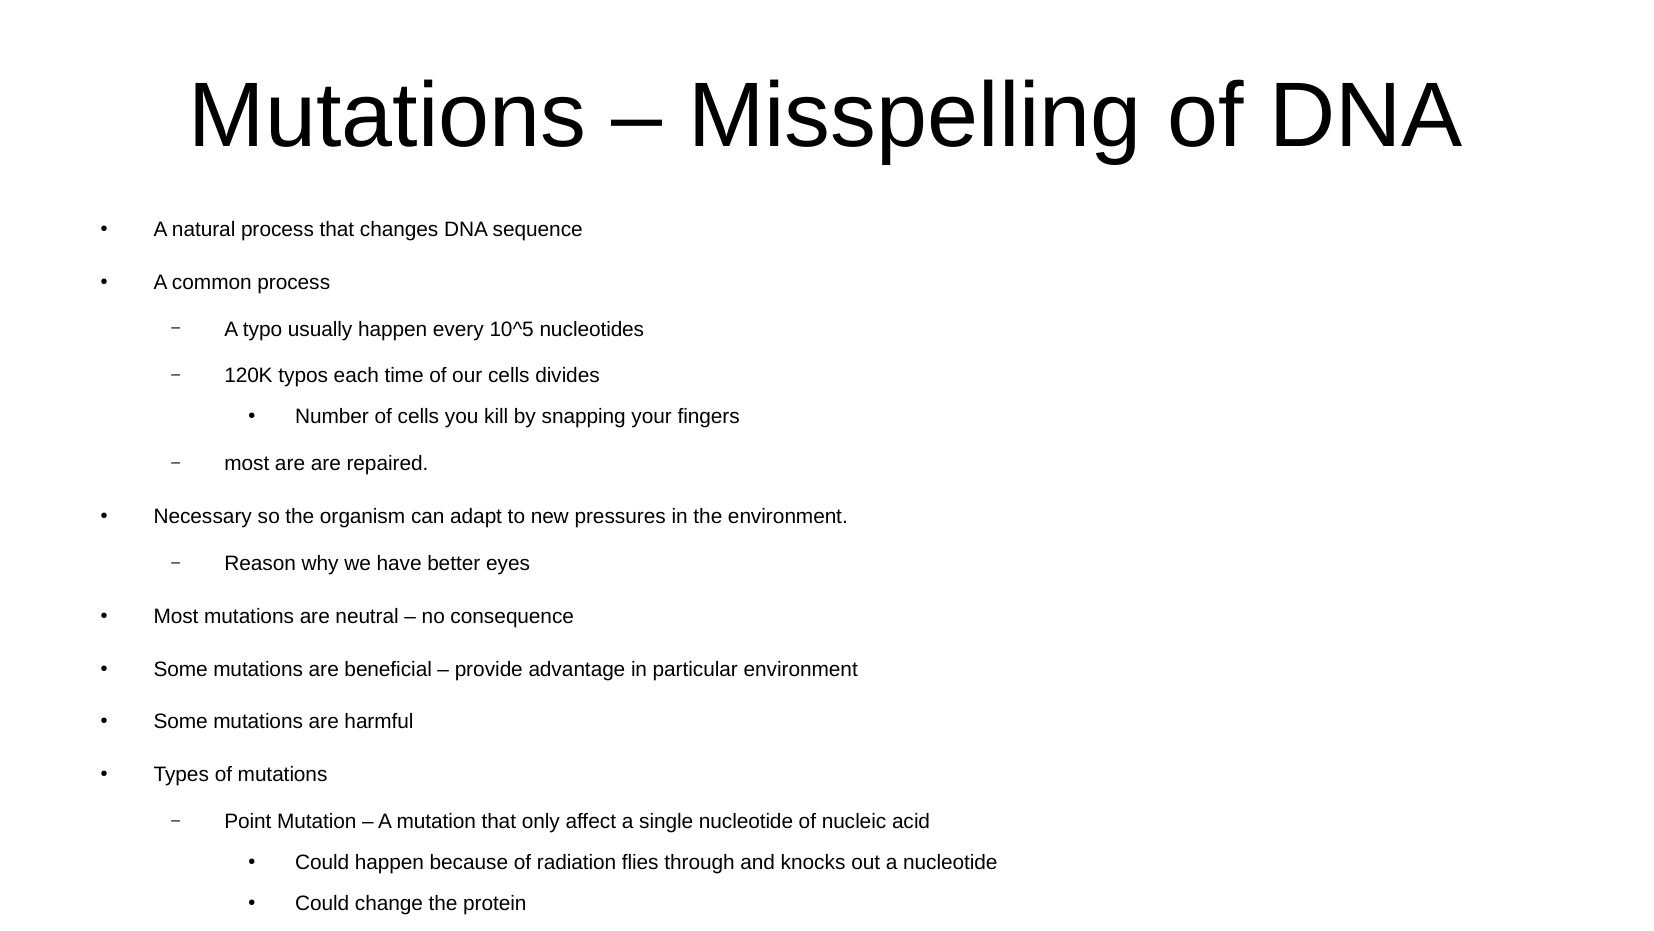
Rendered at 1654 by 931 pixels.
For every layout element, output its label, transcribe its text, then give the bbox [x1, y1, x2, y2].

list A natural process that changes DNA sequence A common process A typo usually happen every 10^5 nucleotides 120K typos each time of our cells divides Number of cells you kill by snapping your fingers most are are repaired. Necessary so the organism can adapt to new pressures in the environment. Reason why we have better eyes Most mutations are neutral – no consequence Some mutations are beneficial – provide advantage in particular environment Some mutations are harmful Types of mutations Point Mutation – A mutation that only affect a single nucleotide of nucleic acid Could happen because of radiation flies through and knocks out a nucleotide Could change the protein [82, 217, 1621, 916]
title Mutations – Misspelling of DNA [82, 37, 1571, 193]
